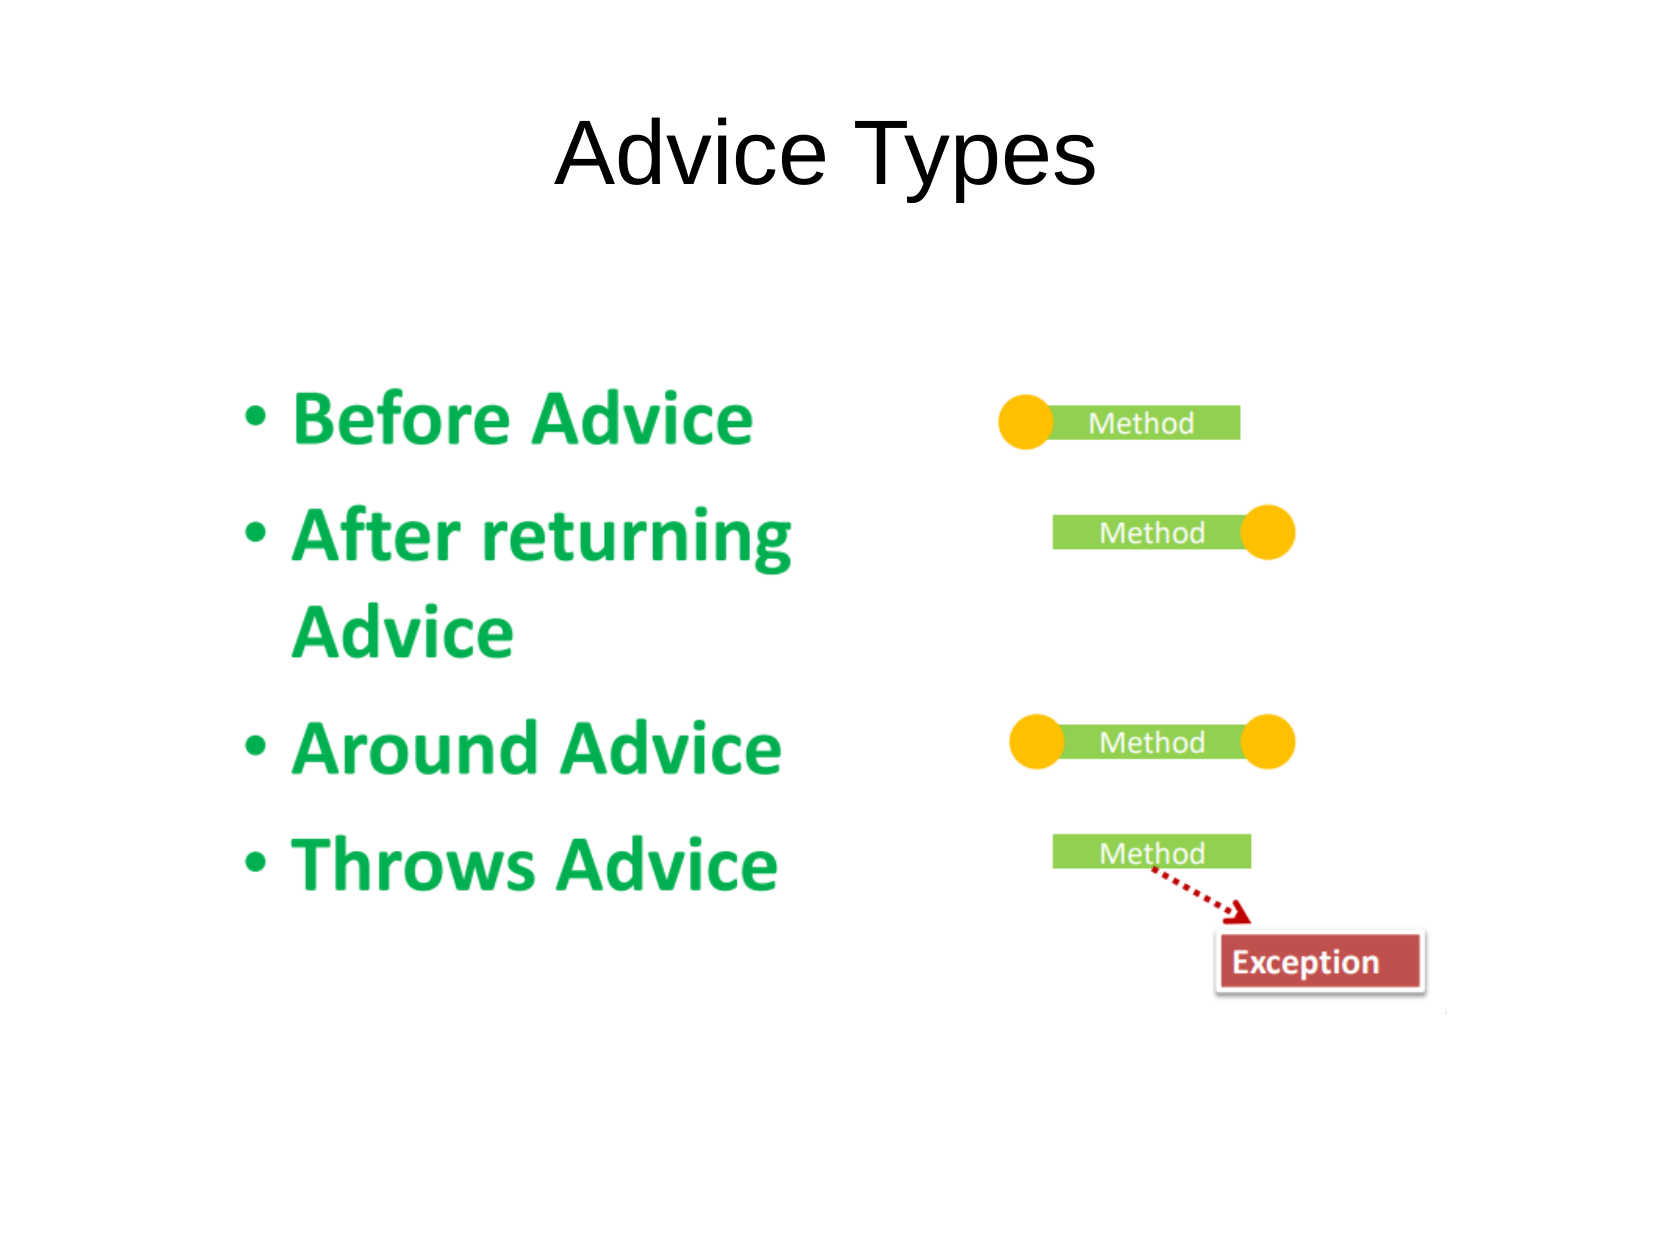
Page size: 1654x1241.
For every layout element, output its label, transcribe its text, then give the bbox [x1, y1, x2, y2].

title Advice Types [82, 49, 1571, 257]
picture [181, 354, 1447, 1019]
